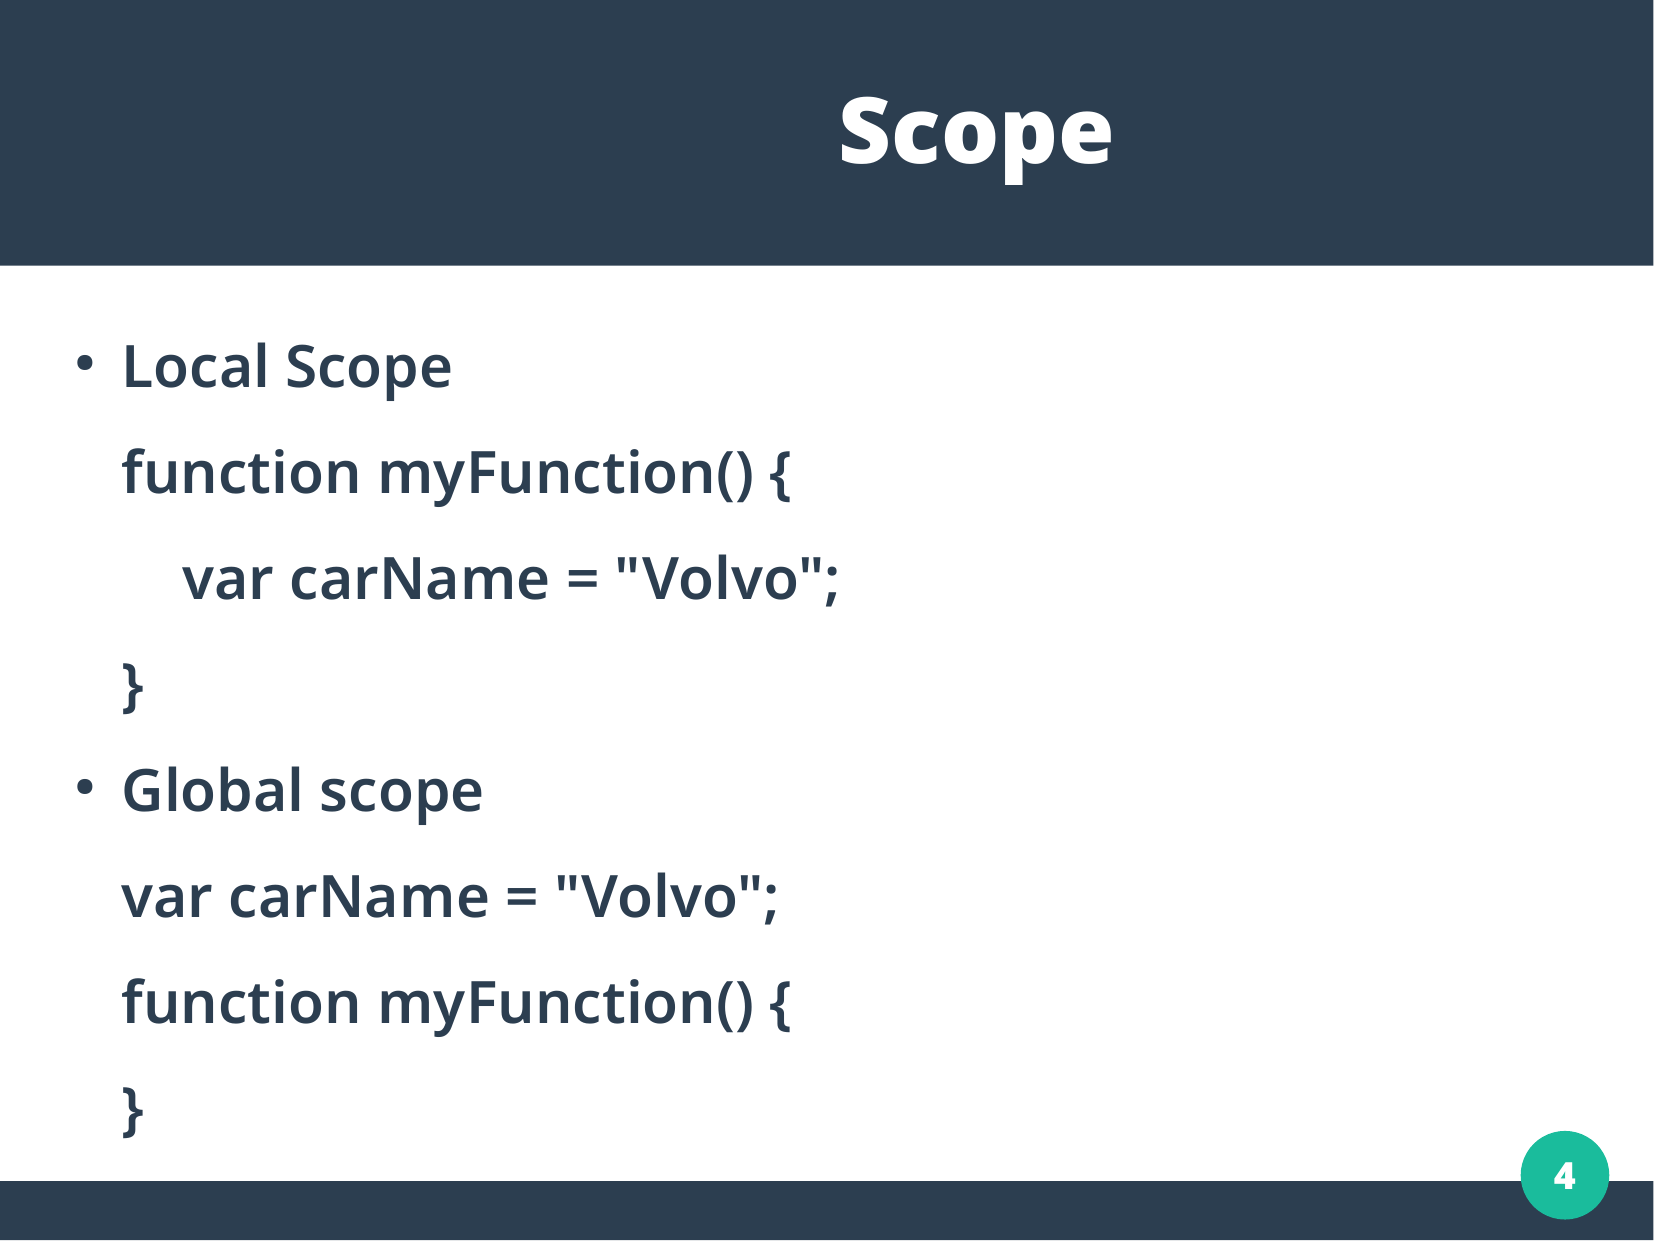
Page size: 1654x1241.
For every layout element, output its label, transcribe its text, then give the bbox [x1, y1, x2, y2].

list Local Scope function myFunction() { var carName = "Volvo"; } Global scope var carName = "Volvo"; function myFunction() { } [59, 324, 1595, 1152]
title Scope [59, 49, 1595, 207]
